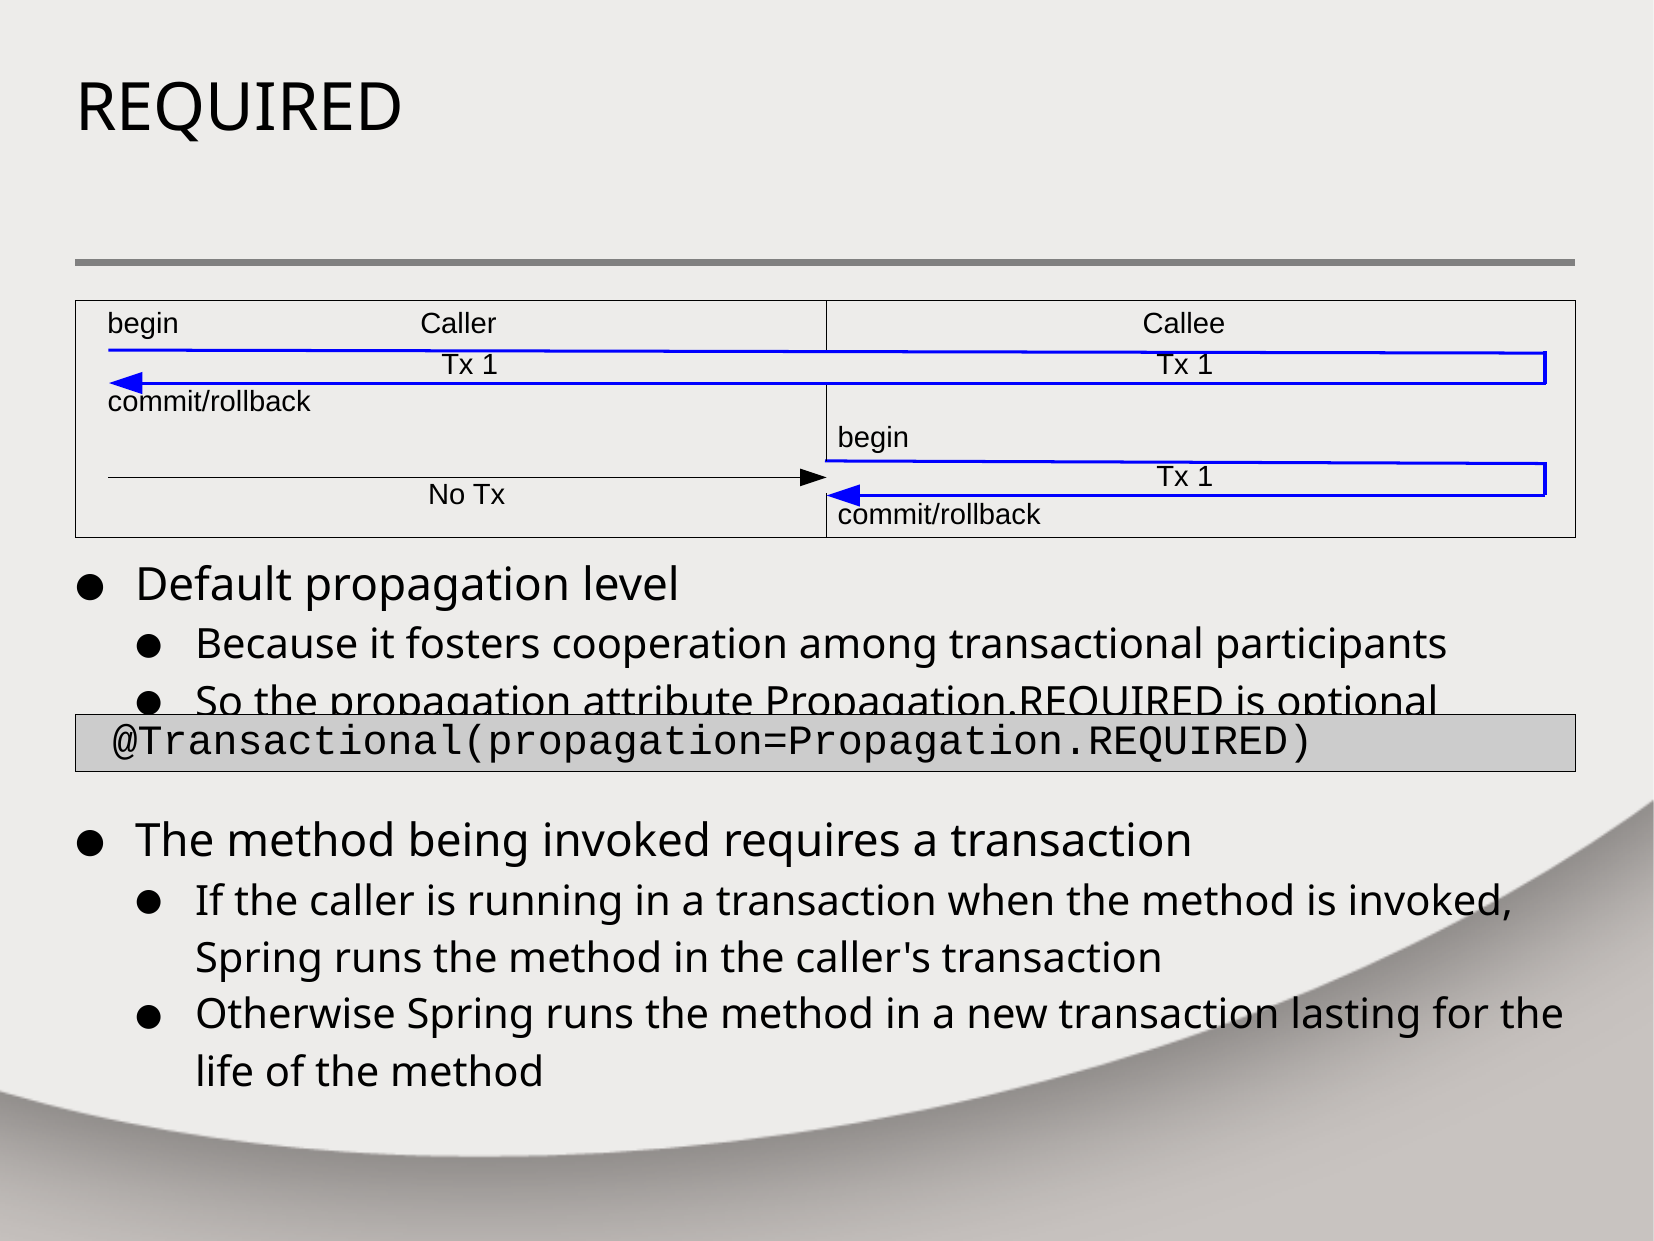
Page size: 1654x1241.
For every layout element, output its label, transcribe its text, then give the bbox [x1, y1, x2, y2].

list Default propagation level Because it fosters cooperation among transactional participants So the propagation attribute Propagation.REQUIRED is optional The method being invoked requires a transaction If the caller is running in a transaction when the method is invoked, Spring runs the method in the caller's transaction Otherwise Spring runs the method in a new transaction lasting for the life of the method [75, 300, 1576, 714]
list Default propagation level Because it fosters cooperation among transactional participants So the propagation attribute Propagation.REQUIRED is optional The method being invoked requires a transaction If the caller is running in a transaction when the method is invoked, Spring runs the method in the caller's transaction Otherwise Spring runs the method in a new transaction lasting for the life of the method [75, 772, 1576, 1163]
picture [0, 0, 1654, 1241]
title REQUIRED [75, 75, 1576, 226]
text_box @Transactional(propagation=Propagation.REQUIRED) [75, 714, 1576, 772]
